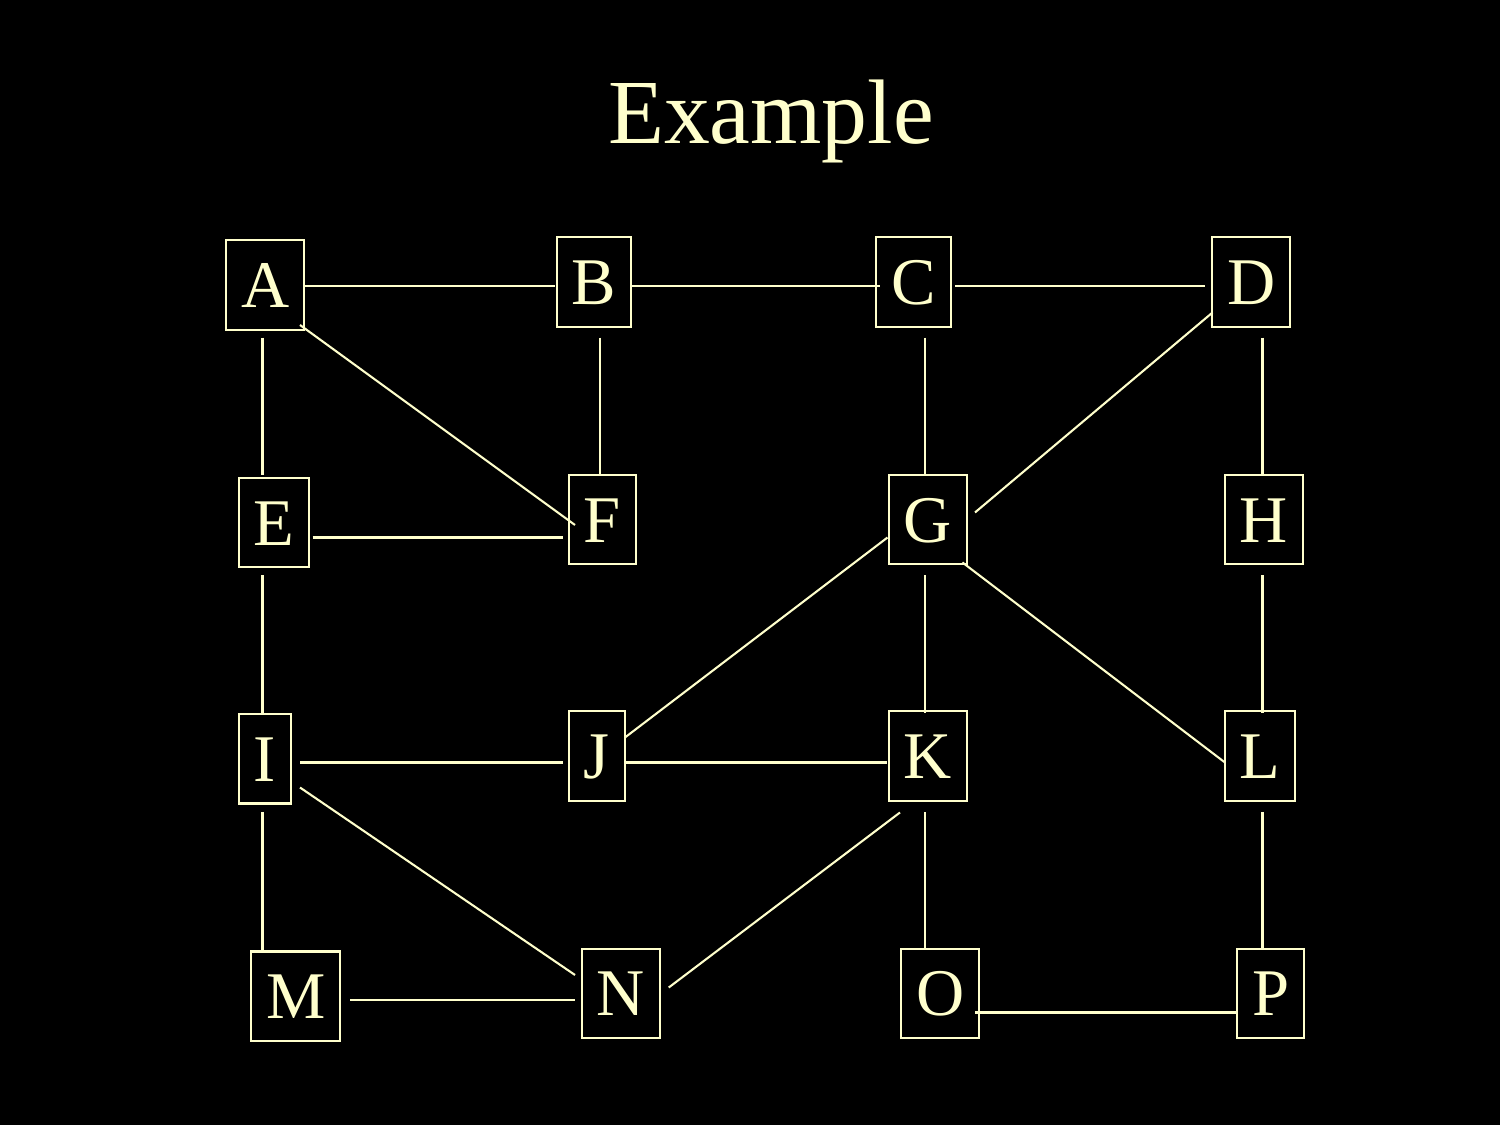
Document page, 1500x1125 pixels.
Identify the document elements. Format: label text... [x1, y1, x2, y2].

text_box K [888, 711, 967, 801]
text_box I [238, 713, 291, 804]
text_box H [1224, 474, 1303, 565]
text_box P [1237, 948, 1305, 1039]
text_box J [569, 711, 625, 801]
title Example [42, 37, 1500, 188]
text_box E [238, 477, 310, 568]
text_box C [876, 237, 951, 327]
text_box A [226, 240, 305, 330]
text_box B [556, 237, 632, 327]
text_box L [1224, 711, 1296, 801]
text_box M [251, 951, 341, 1042]
text_box G [888, 474, 967, 565]
text_box F [569, 474, 636, 565]
text_box D [1212, 237, 1291, 327]
text_box O [901, 948, 980, 1039]
text_box N [581, 948, 660, 1039]
